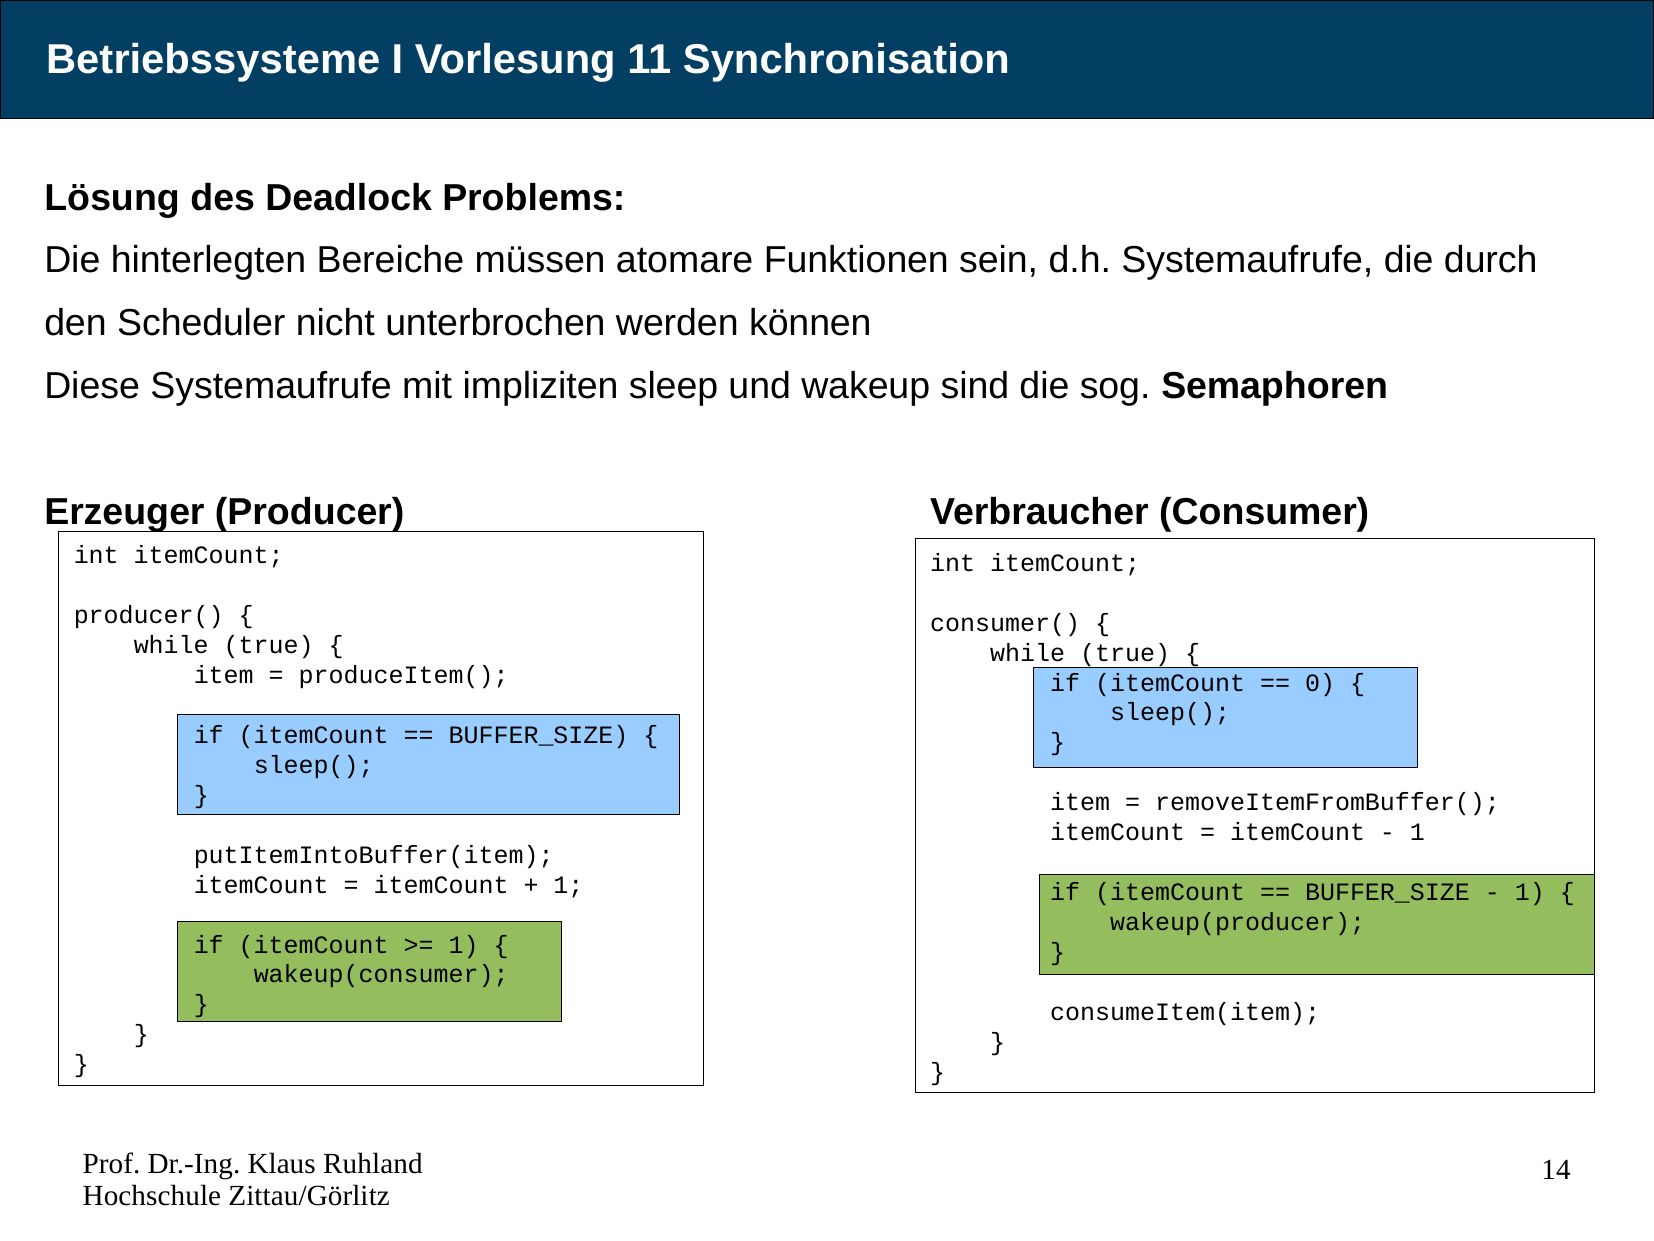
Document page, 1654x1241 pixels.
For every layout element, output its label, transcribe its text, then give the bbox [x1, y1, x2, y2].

text_box Lösung des Deadlock Problems: Die hinterlegten Bereiche müssen atomare Funktionen sein, d.h. Systemaufrufe, die durch den Scheduler nicht unterbrochen werden können Diese Systemaufrufe mit impliziten sleep und wakeup sind die sog. Semaphoren Erzeuger (Producer) Verbraucher (Consumer) [29, 147, 1565, 1121]
text_box int itemCount; producer() { while (true) { item = produceItem(); if (itemCount == BUFFER_SIZE) { sleep(); } putItemIntoBuffer(item); itemCount = itemCount + 1; if (itemCount >= 1) { wakeup(consumer); } } } [58, 531, 704, 1086]
text_box int itemCount; consumer() { while (true) { if (itemCount == 0) { sleep(); } item = removeItemFromBuffer(); itemCount = itemCount - 1 if (itemCount == BUFFER_SIZE - 1) { wakeup(producer); } consumeItem(item); } } [915, 538, 1595, 1093]
